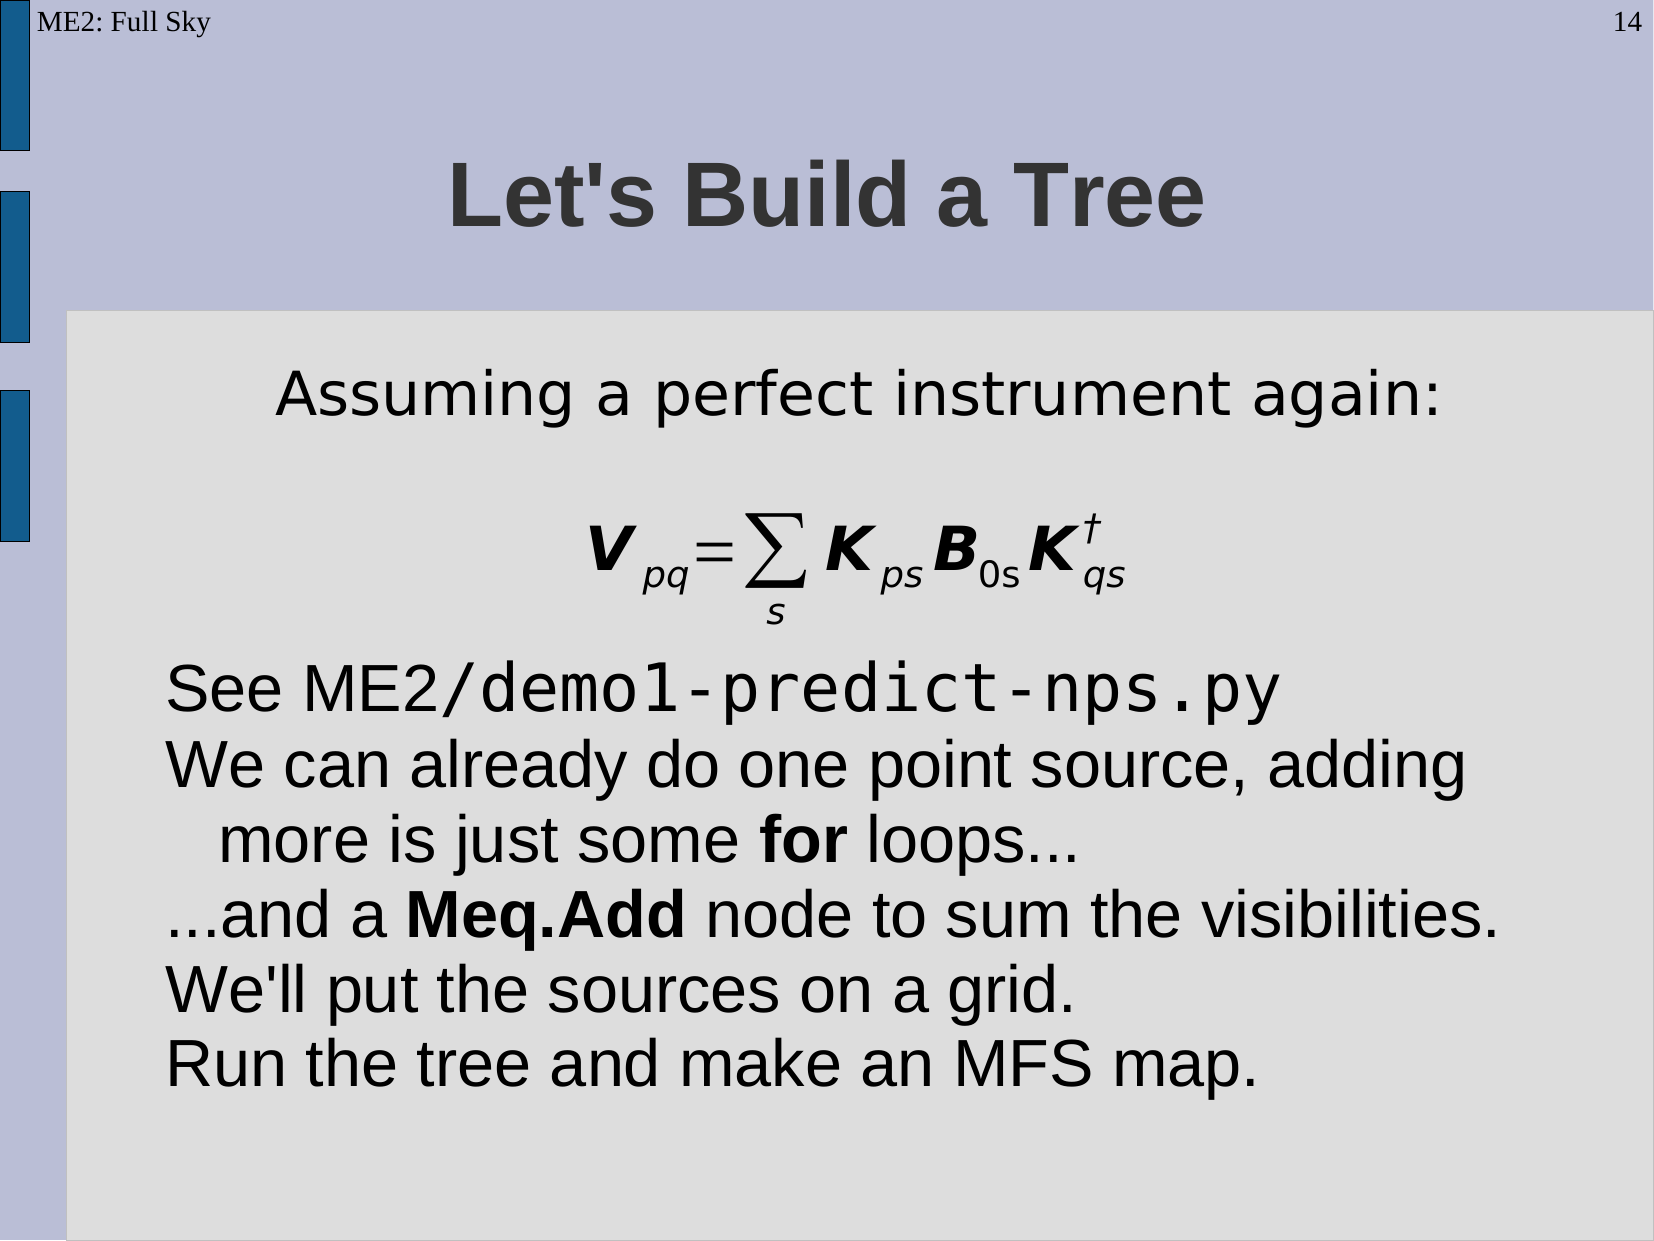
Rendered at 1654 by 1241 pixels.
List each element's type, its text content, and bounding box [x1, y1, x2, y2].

list See ME2/demo1-predict-nps.py We can already do one point source, adding more is just some for loops... ...and a Meq.Add node to sum the visibilities. We'll put the sources on a grid. Run the tree and make an MFS map. [147, 649, 1560, 1195]
chart [265, 358, 1447, 635]
title Let's Build a Tree [121, 91, 1534, 299]
